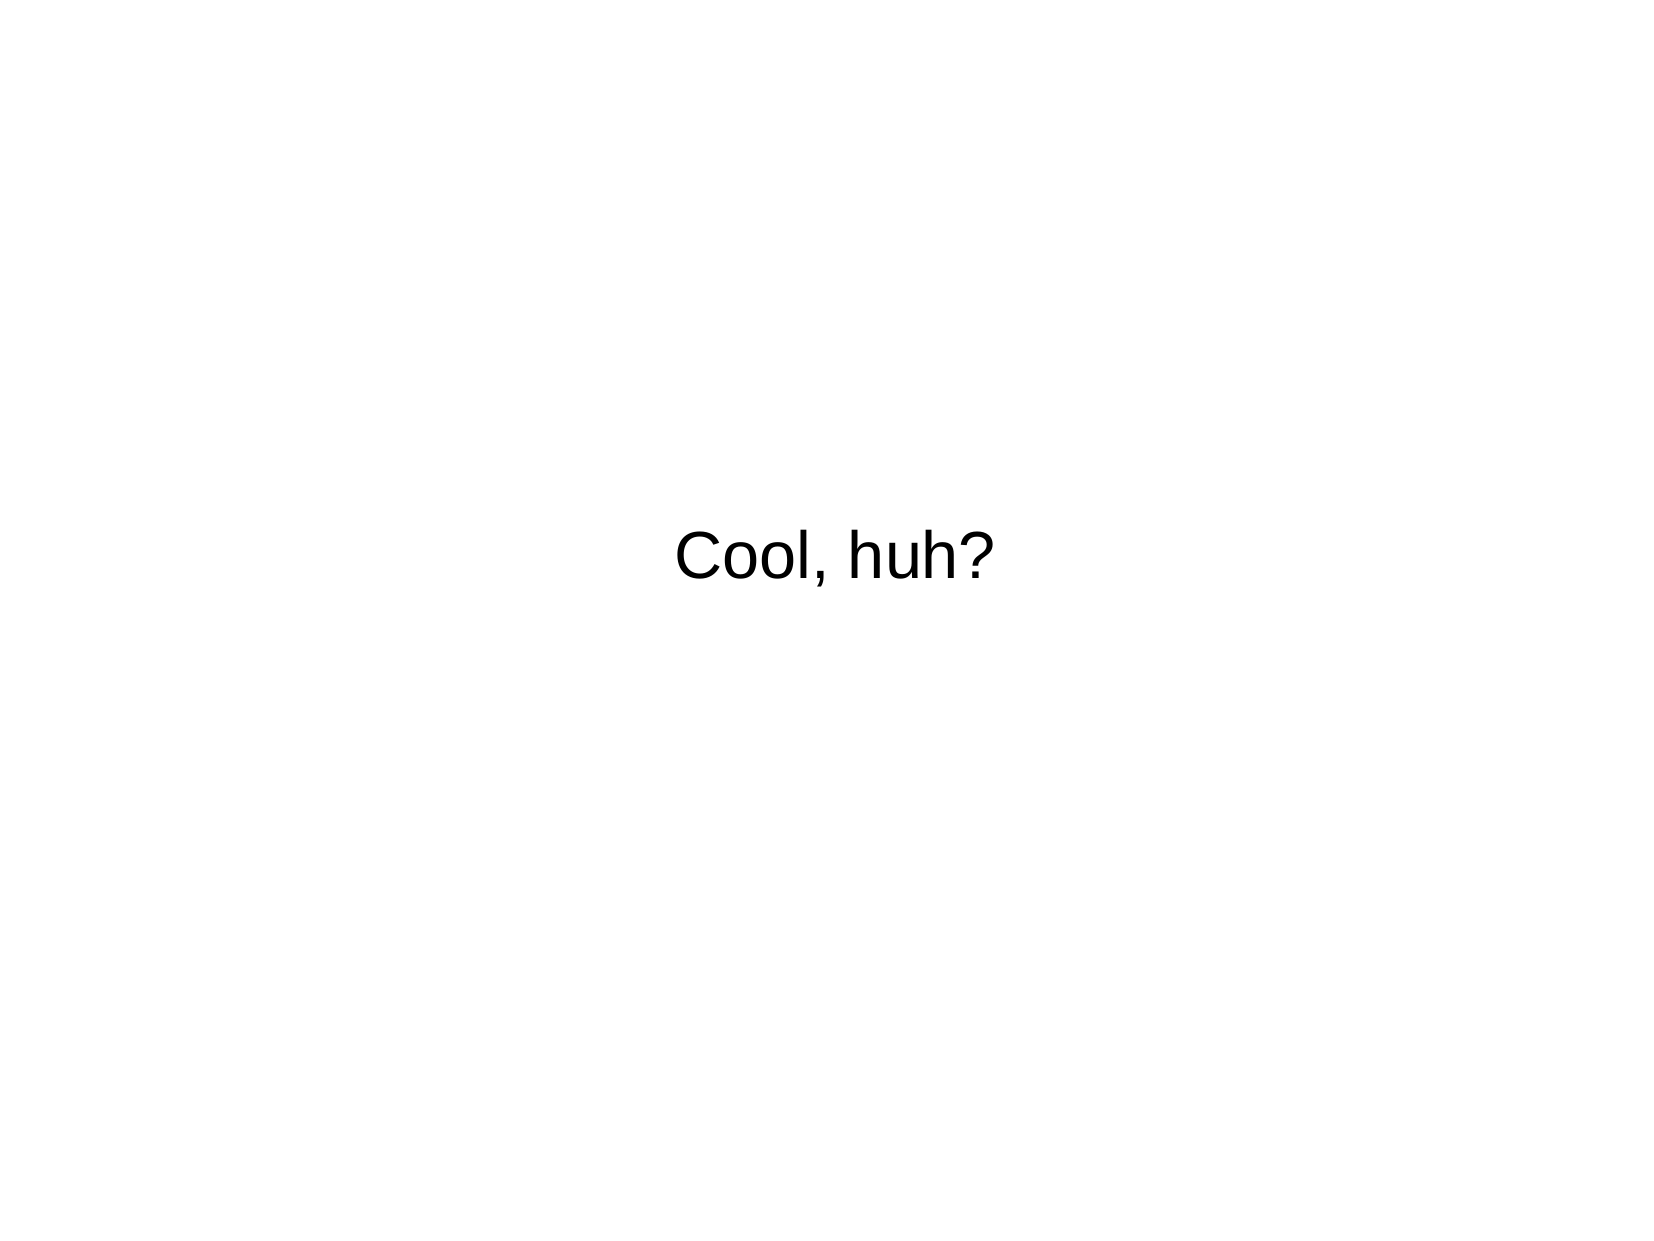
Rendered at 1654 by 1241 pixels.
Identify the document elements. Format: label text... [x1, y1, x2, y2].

text_box Cool, huh? [659, 510, 1013, 601]
